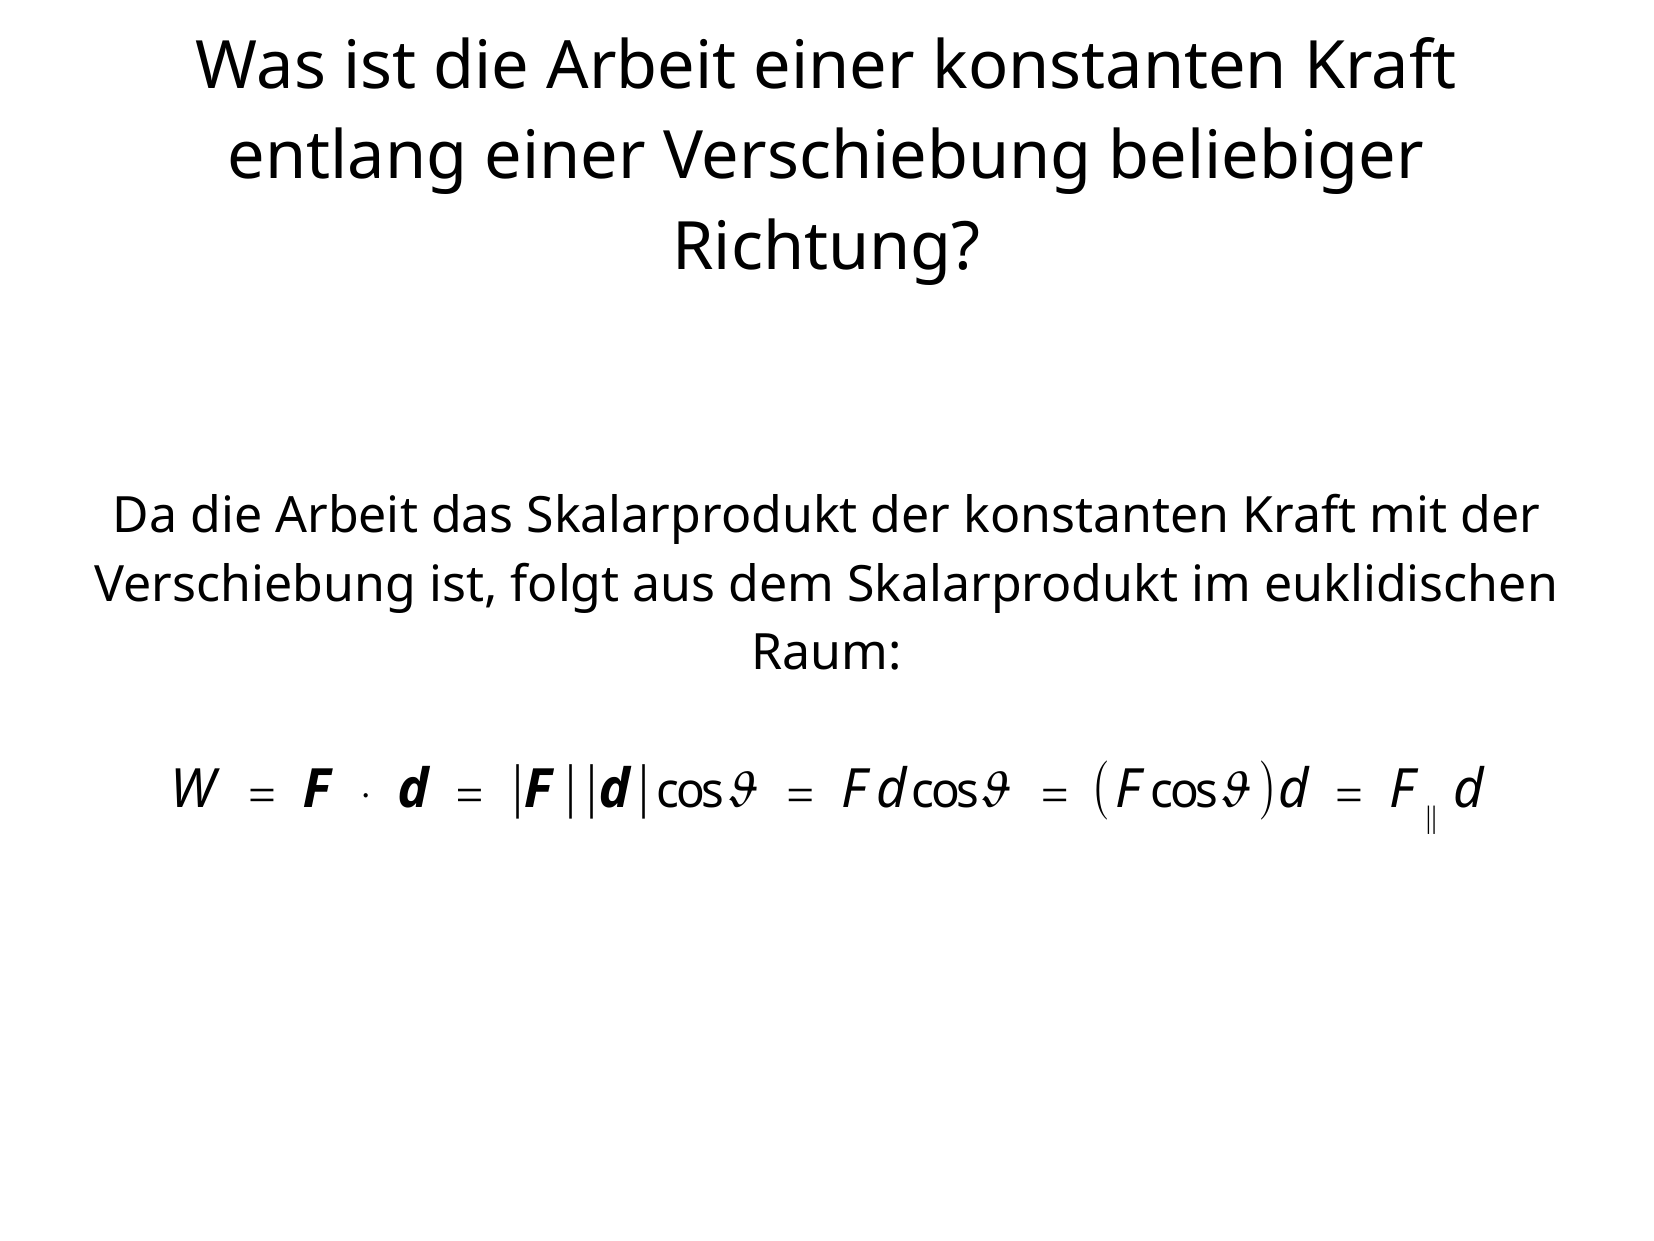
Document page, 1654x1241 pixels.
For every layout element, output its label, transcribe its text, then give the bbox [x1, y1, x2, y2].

title Was ist die Arbeit einer konstanten Kraft entlang einer Verschiebung beliebiger Richtung? [82, 49, 1571, 257]
subtitle Da die Arbeit das Skalarprodukt der konstanten Kraft mit der Verschiebung ist, folgt aus dem Skalarprodukt im euklidischen Raum: [82, 290, 1571, 1010]
chart [163, 756, 1490, 839]
